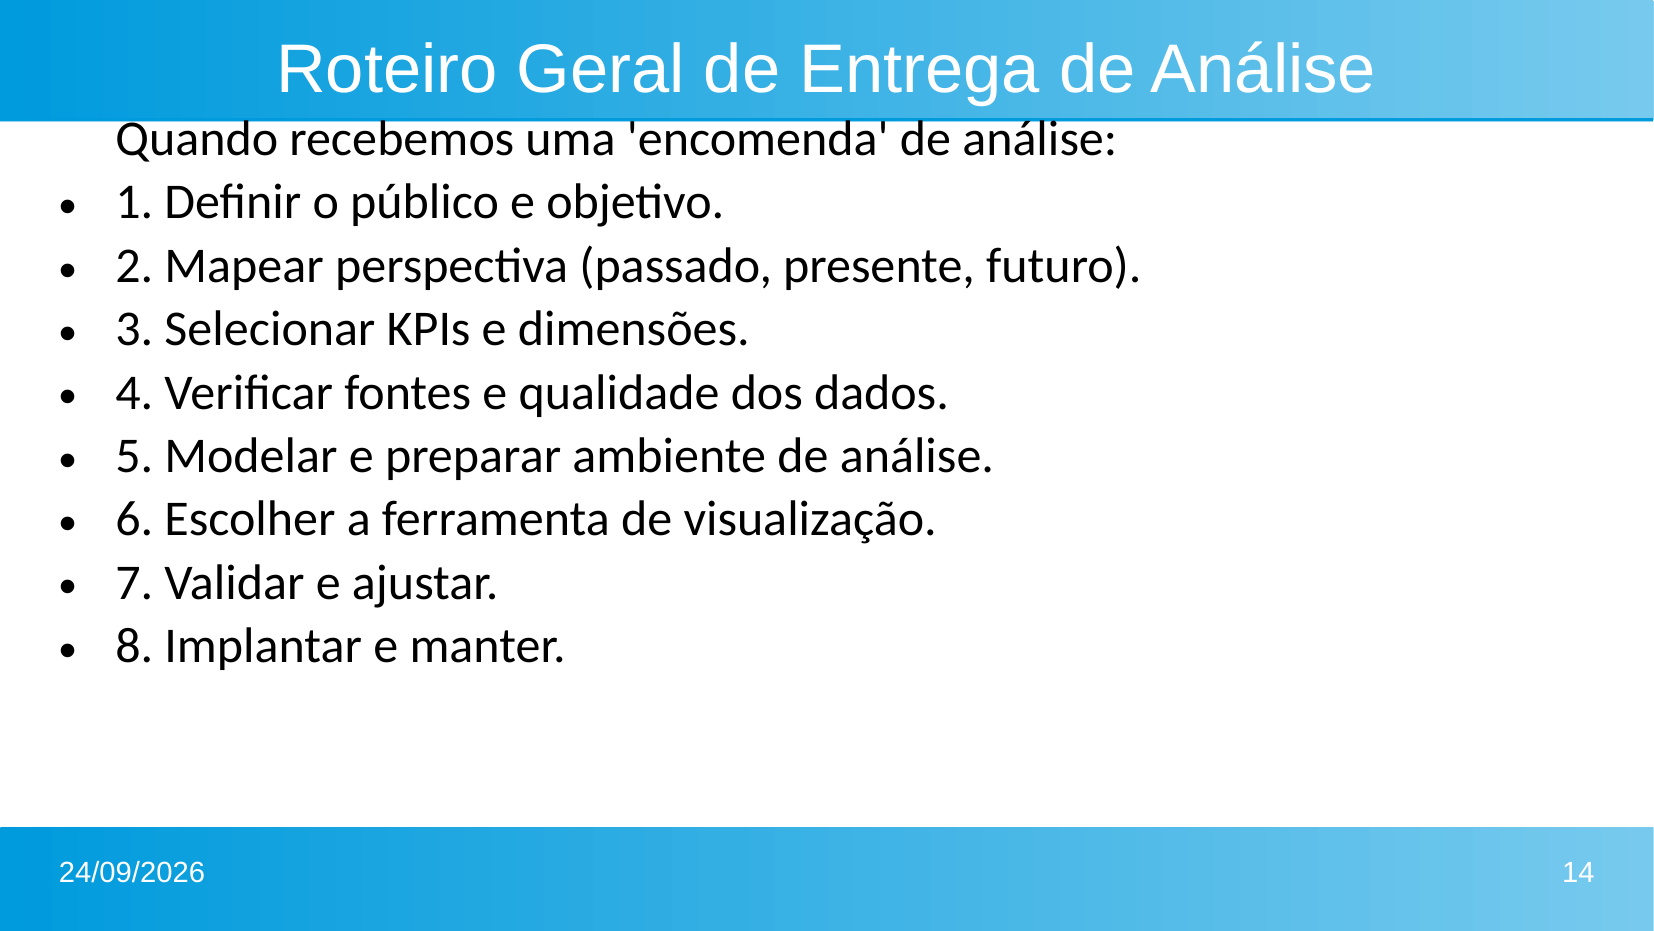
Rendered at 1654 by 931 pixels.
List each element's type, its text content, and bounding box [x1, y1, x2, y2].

list Quando recebemos uma 'encomenda' de análise: 1. Definir o público e objetivo. 2. Mapear perspectiva (passado, presente, futuro). 3. Selecionar KPIs e dimensões. 4. Verificar fontes e qualidade dos dados. 5. Modelar e preparar ambiente de análise. 6. Escolher a ferramenta de visualização. 7. Validar e ajustar. 8. Implantar e manter. [59, 118, 1595, 709]
title Roteiro Geral de Entrega de Análise [59, 29, 1595, 108]
